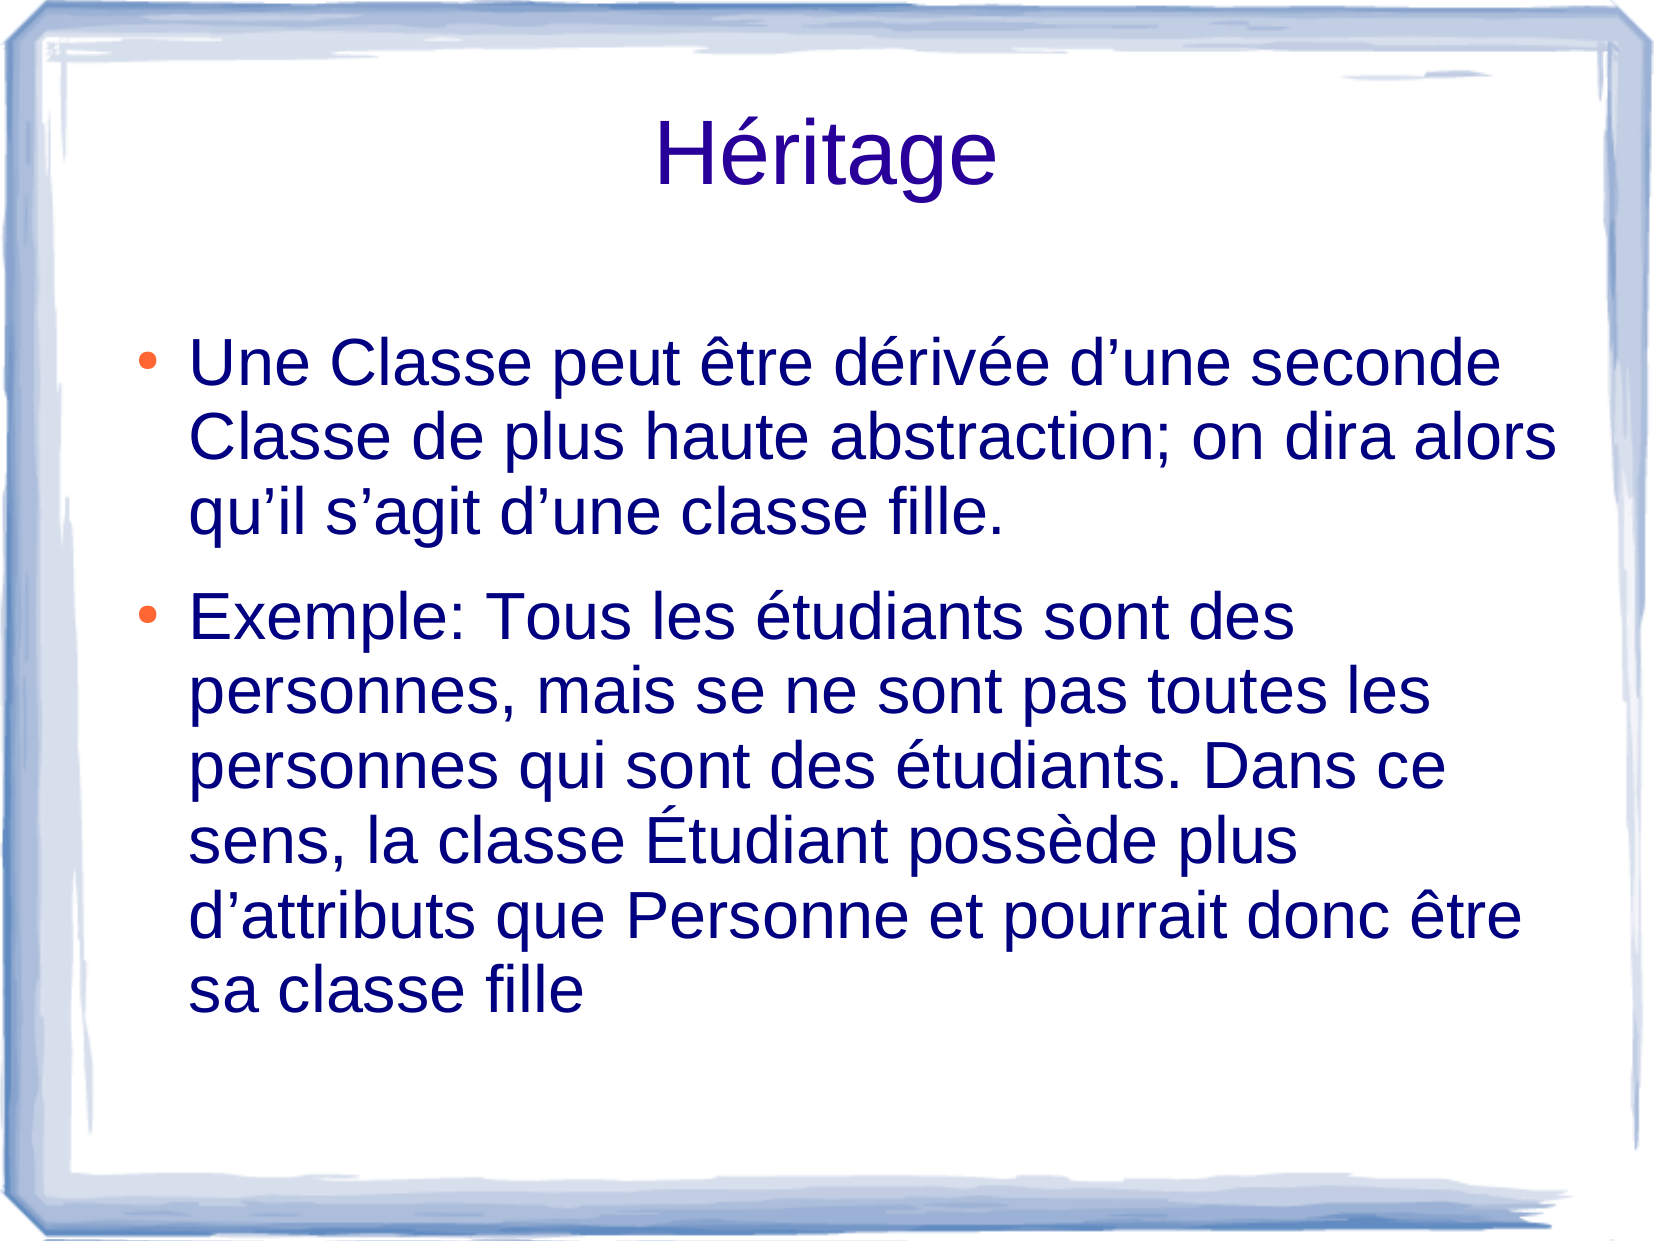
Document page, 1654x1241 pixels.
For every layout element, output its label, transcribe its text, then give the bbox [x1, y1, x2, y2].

picture [0, 0, 1654, 1241]
title Héritage [82, 49, 1571, 257]
list Une Classe peut être dérivée d’une seconde Classe de plus haute abstraction; on dira alors qu’il s’agit d’une classe fille. Exemple: Tous les étudiants sont des personnes, mais se ne sont pas toutes les personnes qui sont des étudiants. Dans ce sens, la classe Étudiant possède plus d’attributs que Personne et pourrait donc être sa classe fille [118, 324, 1571, 1045]
